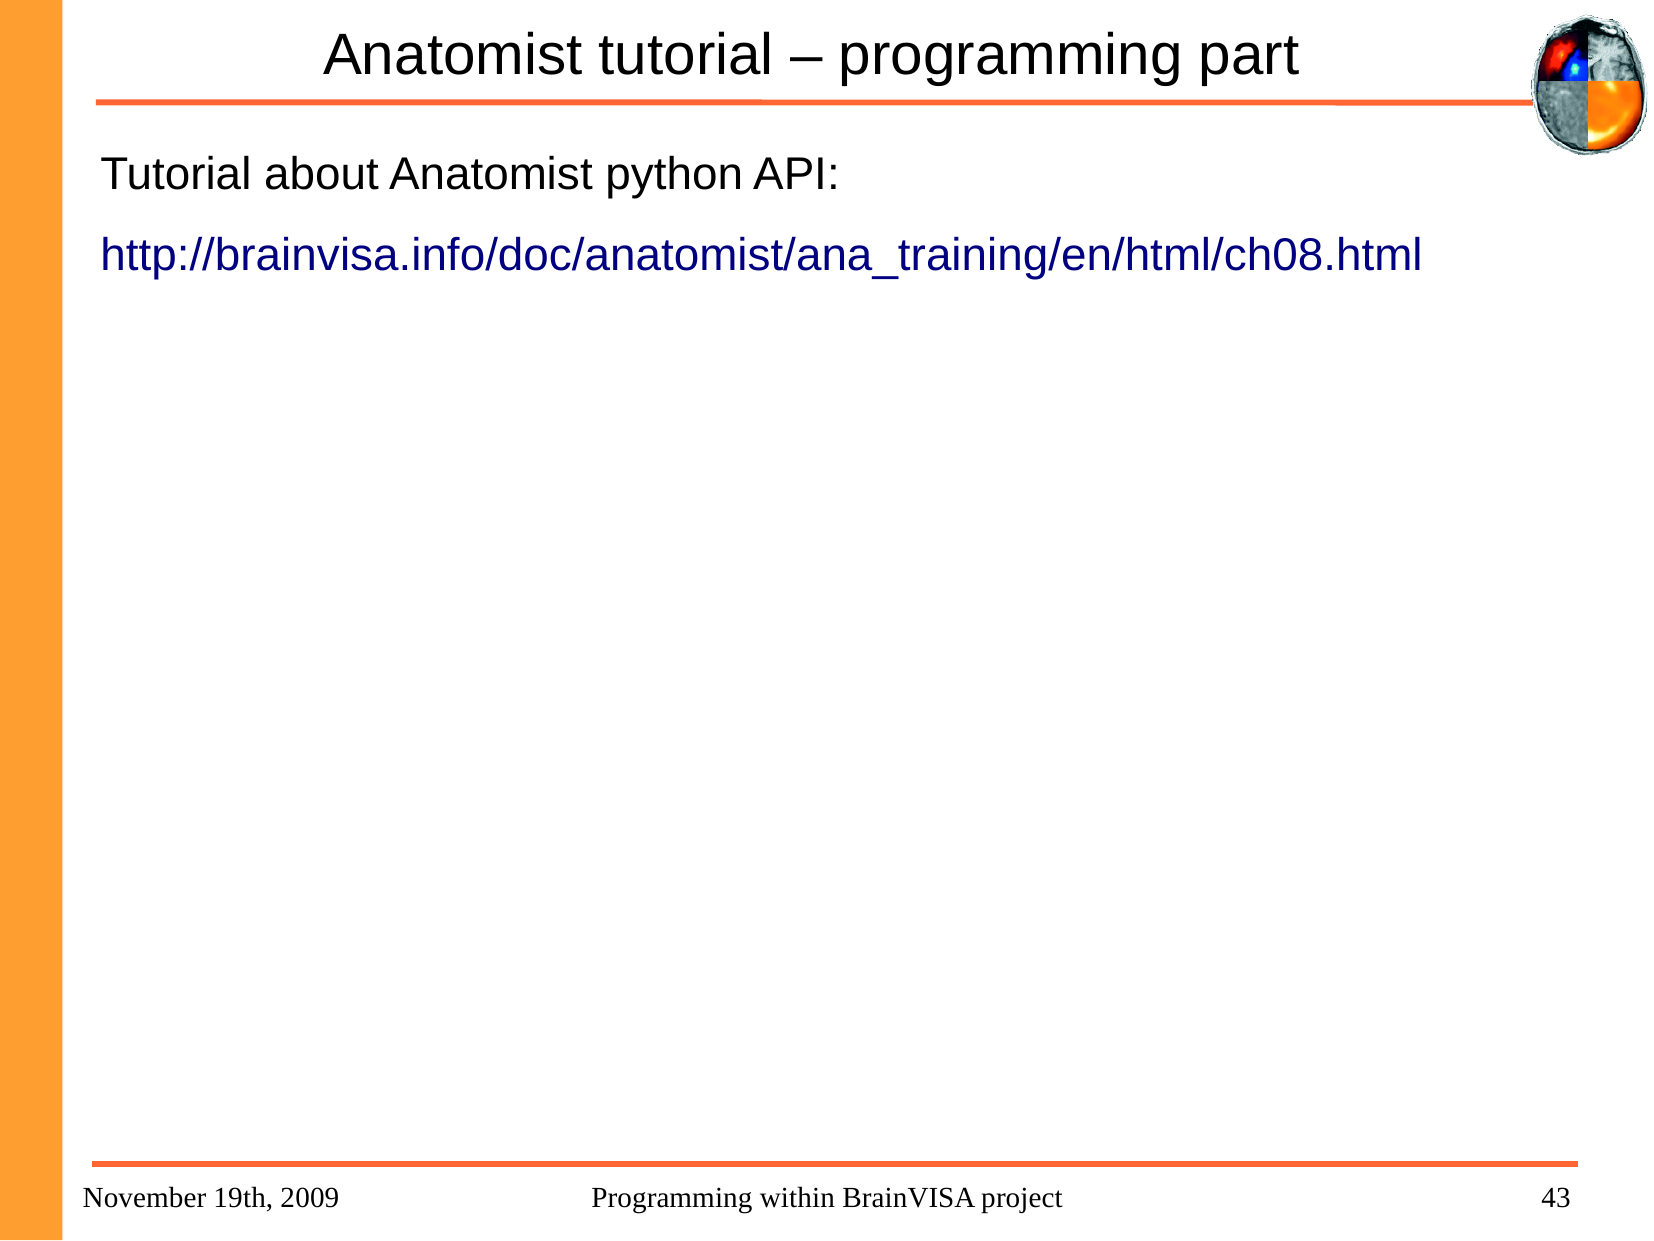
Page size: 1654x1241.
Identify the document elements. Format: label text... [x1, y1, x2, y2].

picture [1530, 14, 1649, 157]
title Anatomist tutorial – programming part [88, 19, 1536, 89]
list Tutorial about Anatomist python API: http://brainvisa.info/doc/anatomist/ana_training/en/html/ch08.html [82, 147, 1571, 967]
